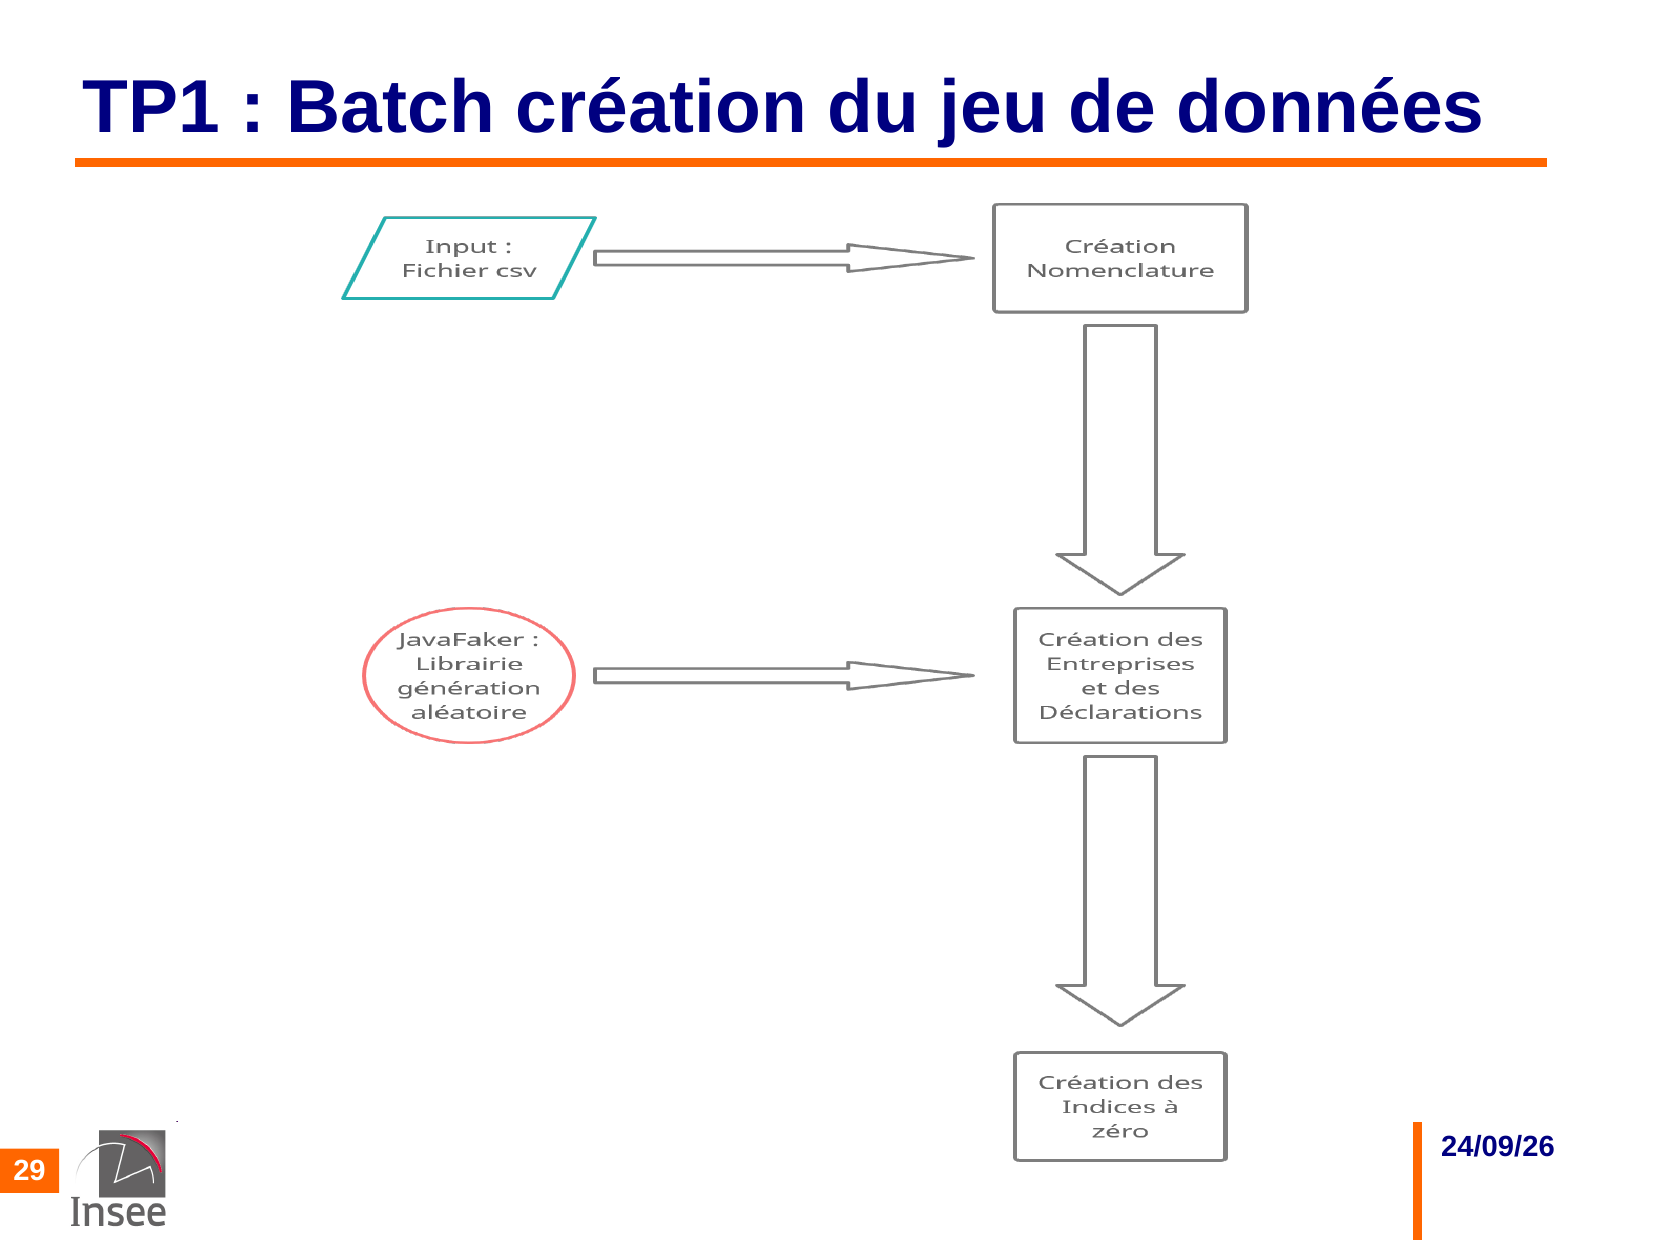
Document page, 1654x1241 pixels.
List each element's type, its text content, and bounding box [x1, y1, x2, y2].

list [94, 141, 1583, 1099]
picture [271, 177, 1288, 1188]
title TP1 : Batch création du jeu de données [82, 49, 1619, 163]
picture [62, 1121, 178, 1241]
